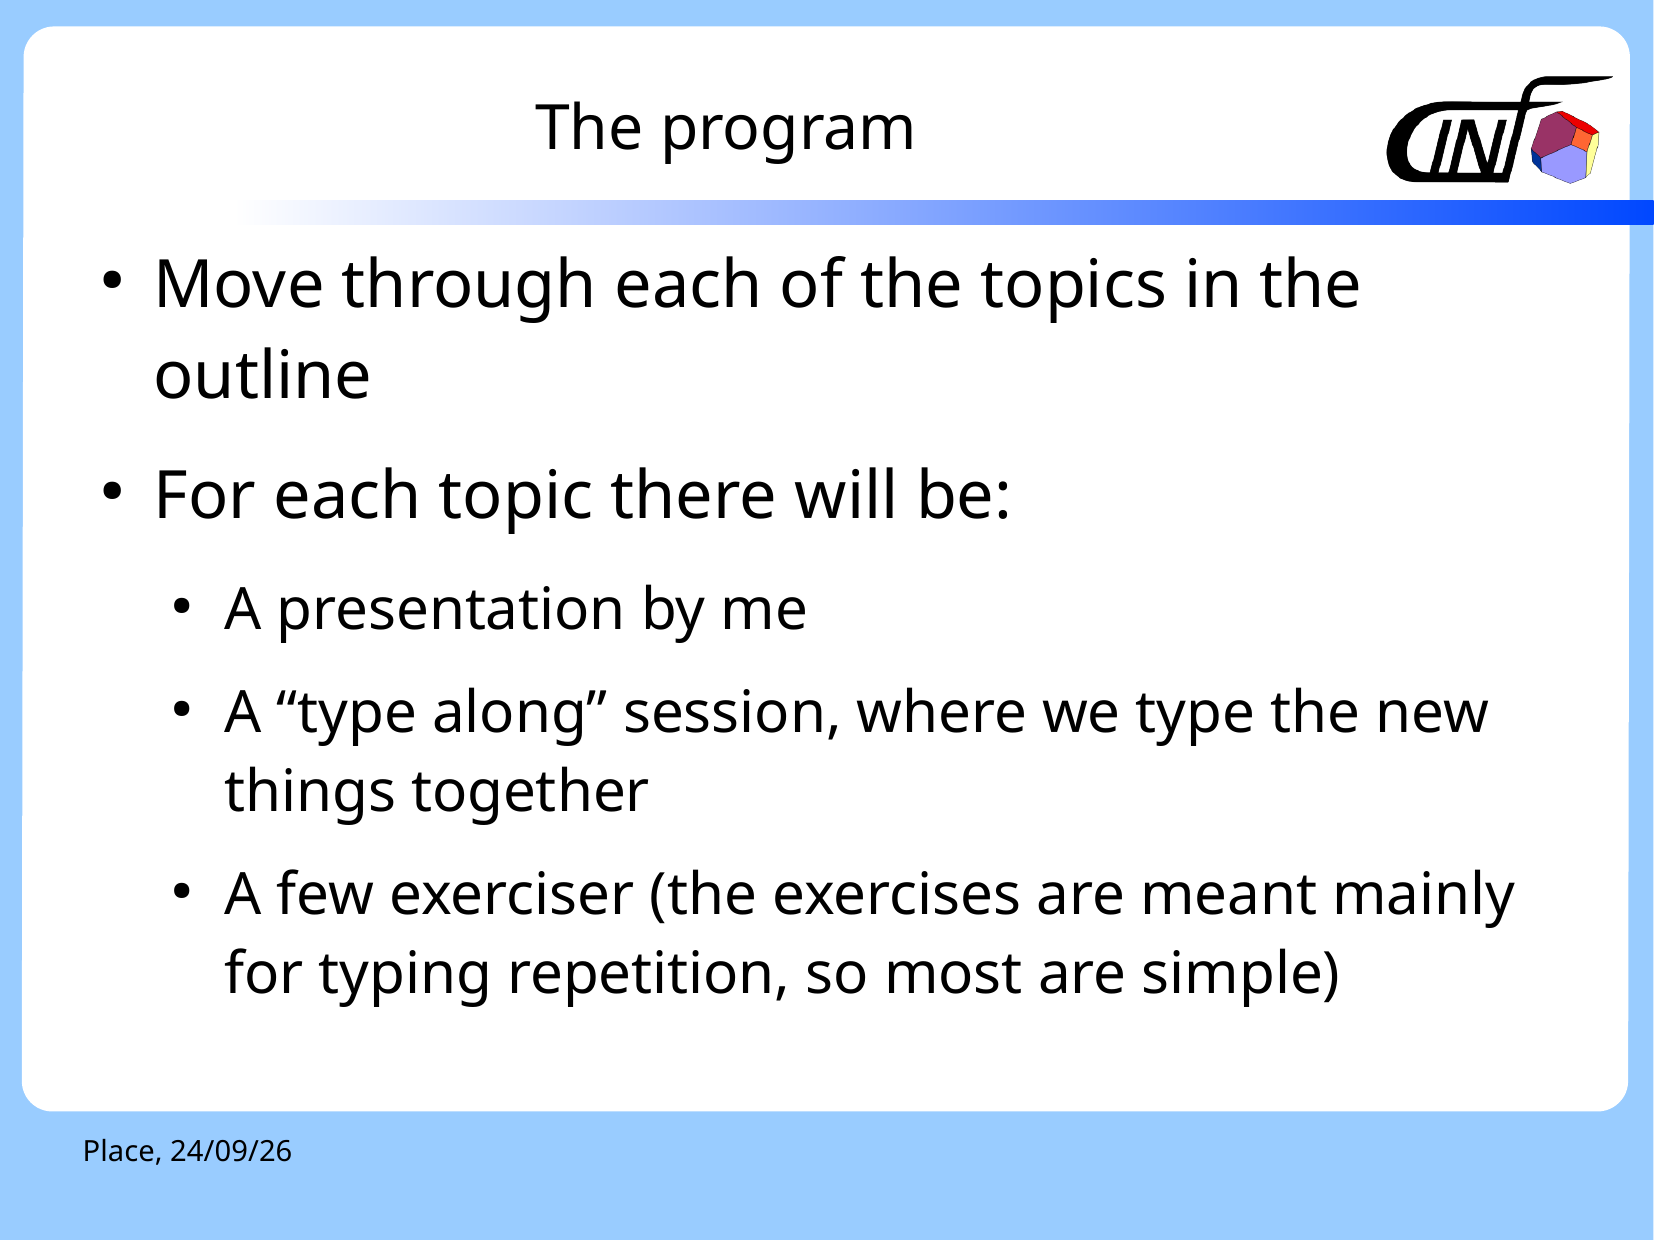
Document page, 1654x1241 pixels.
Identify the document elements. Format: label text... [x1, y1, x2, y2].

title The program [82, 49, 1371, 201]
list Move through each of the topics in the outline For each topic there will be: A presentation by me A “type along” session, where we type the new things together A few exerciser (the exercises are meant mainly for typing repetition, so most are simple) [82, 236, 1571, 1055]
picture [1386, 76, 1613, 184]
